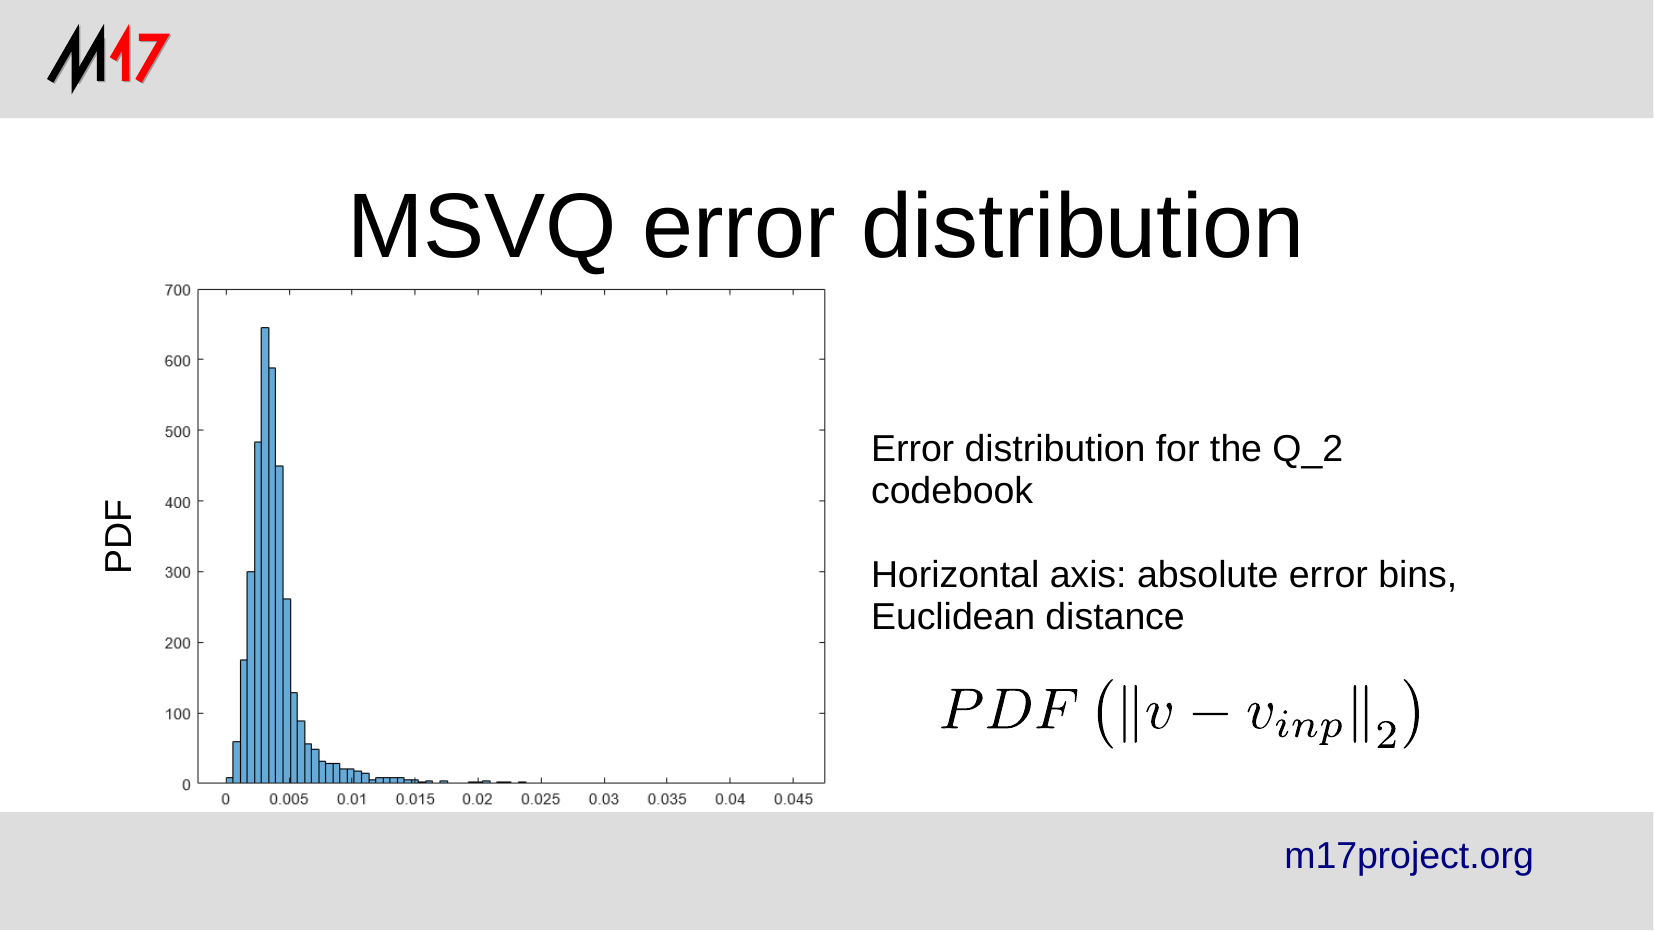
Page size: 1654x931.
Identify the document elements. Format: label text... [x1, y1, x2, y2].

title MSVQ error distribution [82, 147, 1571, 303]
subtitle [82, 316, 155, 812]
text_box [941, 679, 1419, 749]
subtitle [833, 316, 1571, 812]
picture [39, 16, 178, 102]
text_box PDF [89, 472, 147, 590]
text_box [0, 812, 1654, 931]
text_box [0, 0, 1654, 119]
text_box Error distribution for the Q_2 codebook Horizontal axis: absolute error bins, Euclidean distance [856, 420, 1477, 646]
picture [155, 277, 833, 813]
text_box m17project.org [1269, 826, 1654, 897]
